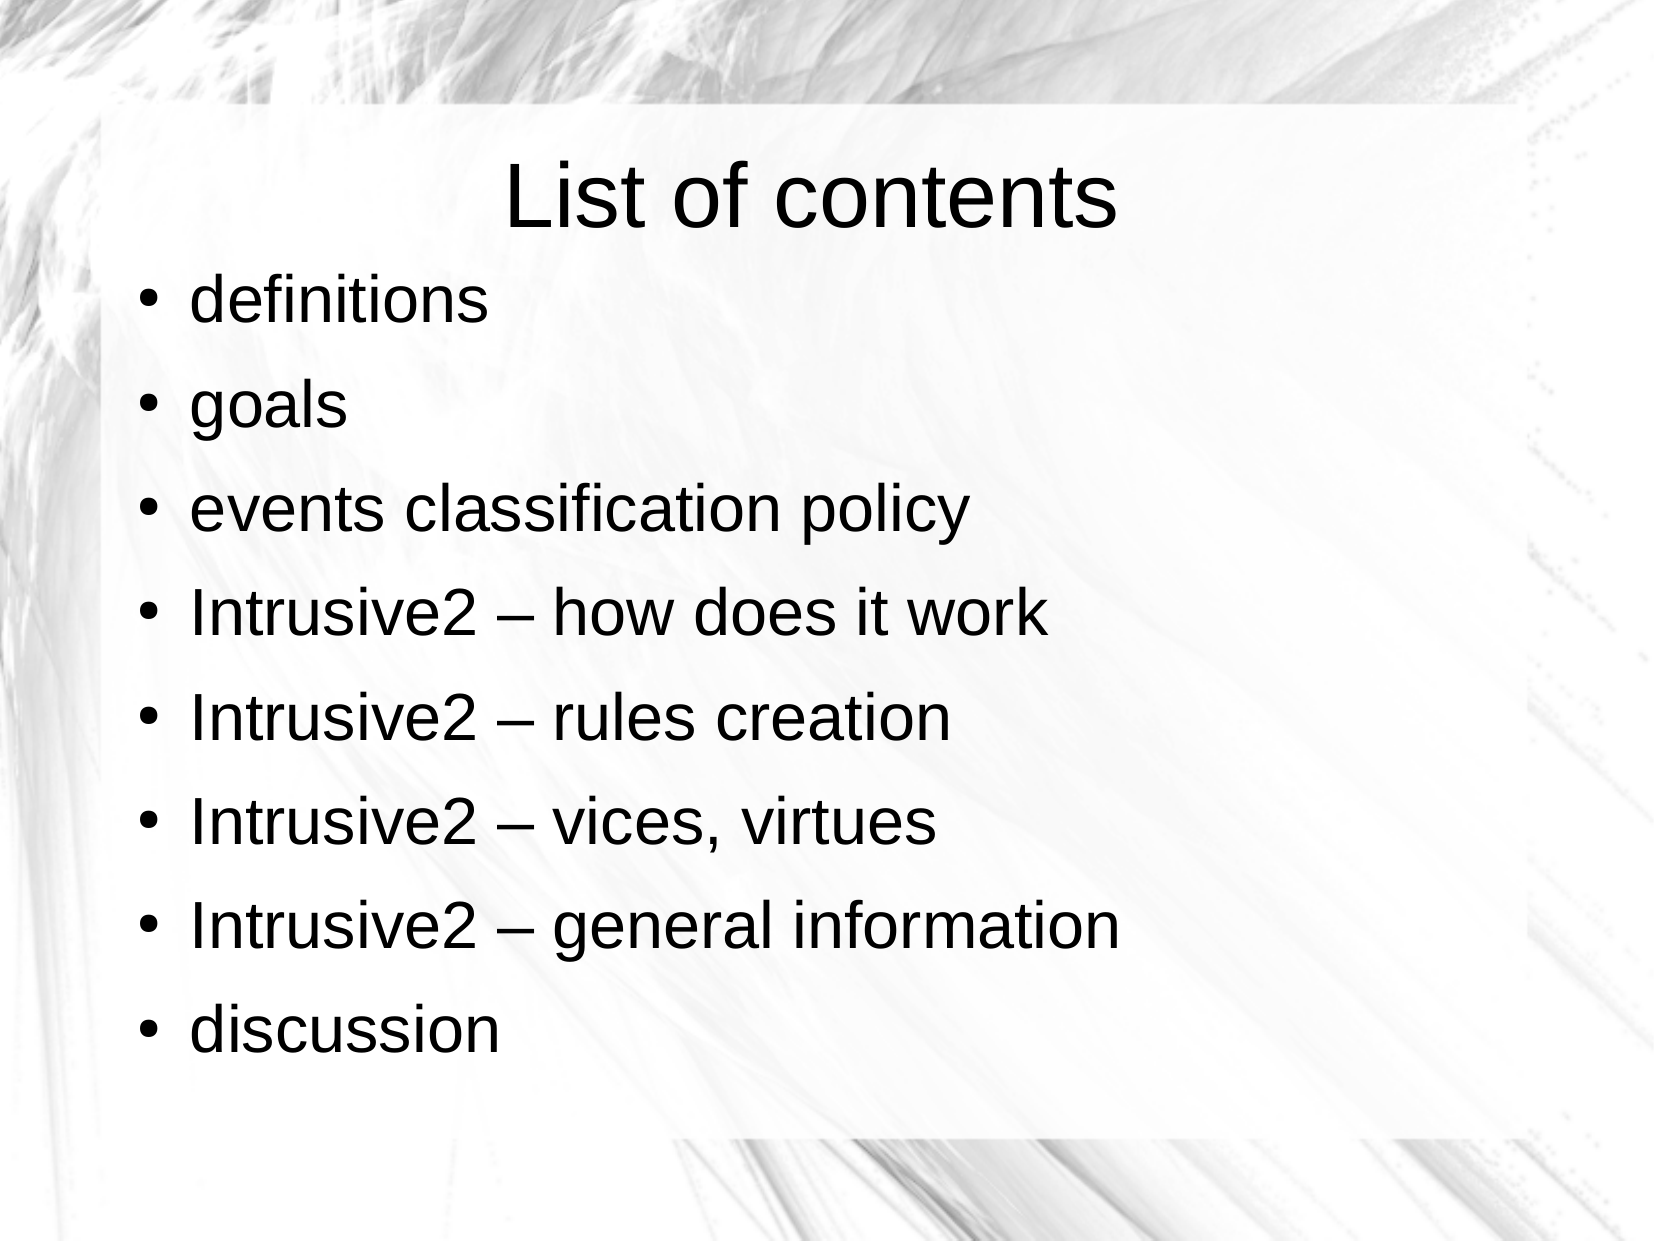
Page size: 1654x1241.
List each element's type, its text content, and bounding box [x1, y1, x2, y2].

picture [0, 0, 1654, 1241]
title List of contents [118, 112, 1506, 281]
list definitions goals events classification policy Intrusive2 – how does it work Intrusive2 – rules creation Intrusive2 – vices, virtues Intrusive2 – general information discussion [119, 262, 1501, 1068]
